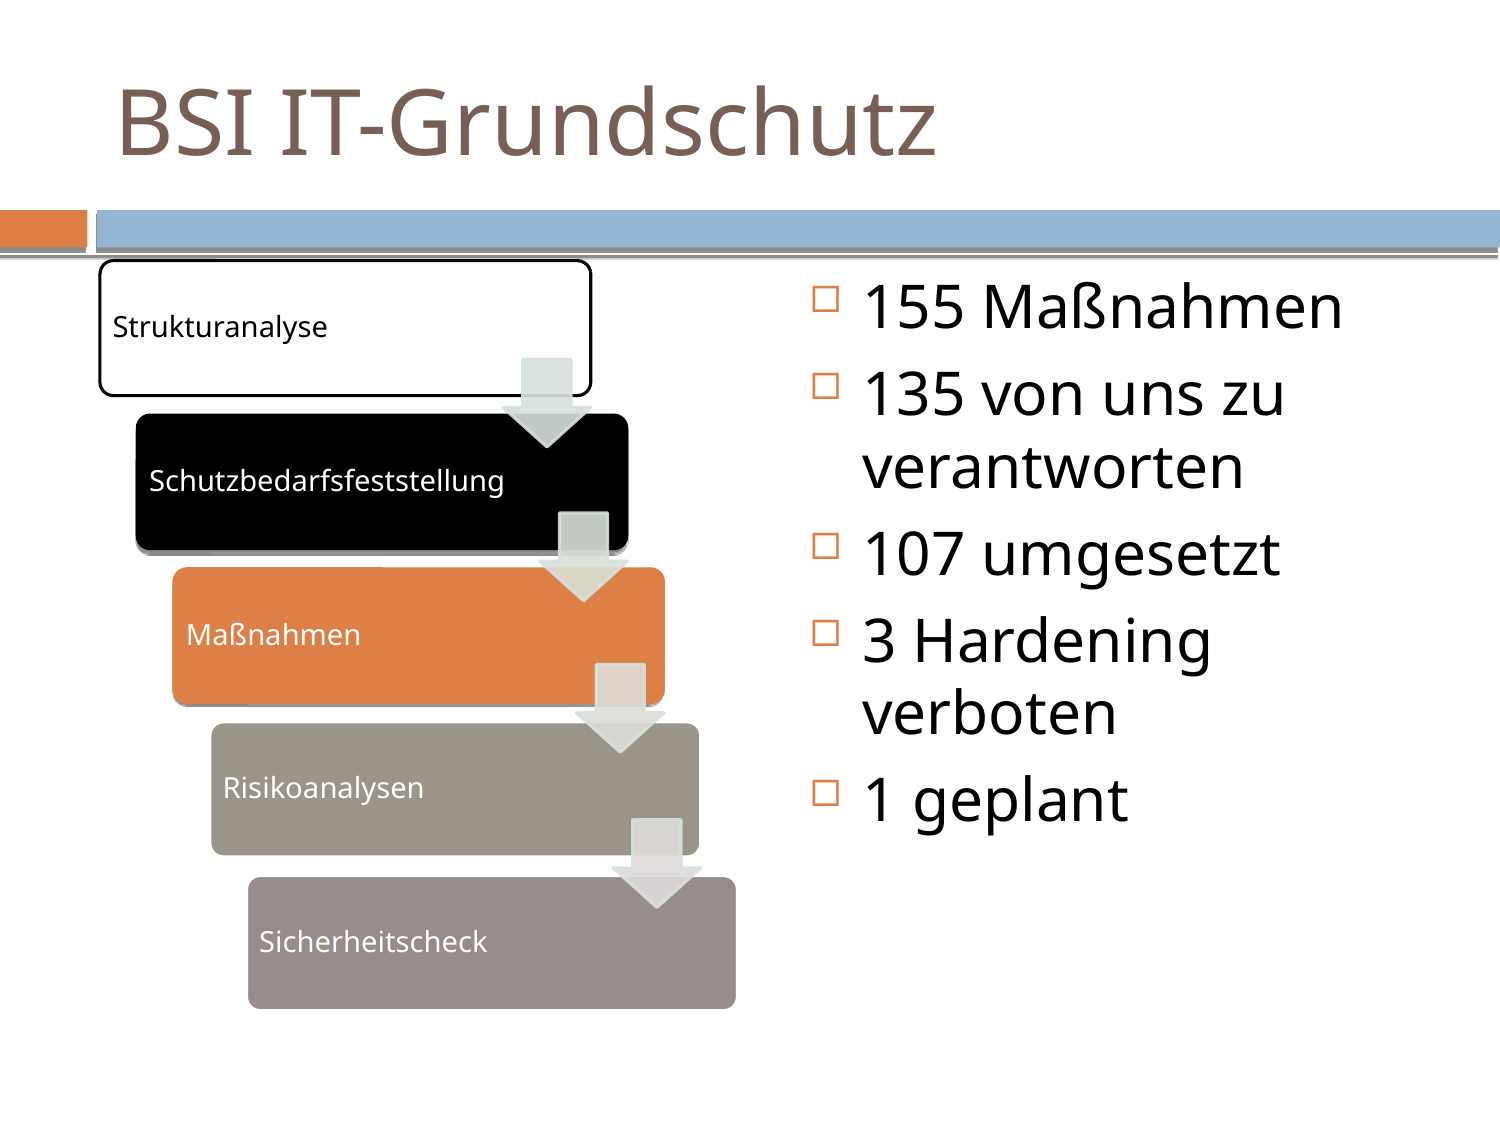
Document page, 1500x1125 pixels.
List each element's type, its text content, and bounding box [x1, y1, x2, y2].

title BSI IT-Grundschutz [99, 37, 1438, 200]
text_box Risikoanalysen [209, 721, 701, 857]
text_box Schutzbedarfsfeststellung [136, 414, 628, 550]
text_box [503, 359, 591, 447]
text_box Sicherheitscheck [246, 875, 738, 1011]
text_box Strukturanalyse [99, 260, 591, 396]
text_box [539, 513, 628, 601]
text_box Maßnahmen [173, 568, 665, 704]
list 155 Maßnahmen 135 von uns zu verantworten 107 umgesetzt 3 Hardening verboten 1 geplant [794, 260, 1433, 1011]
text_box [576, 664, 665, 753]
text_box [613, 819, 701, 908]
